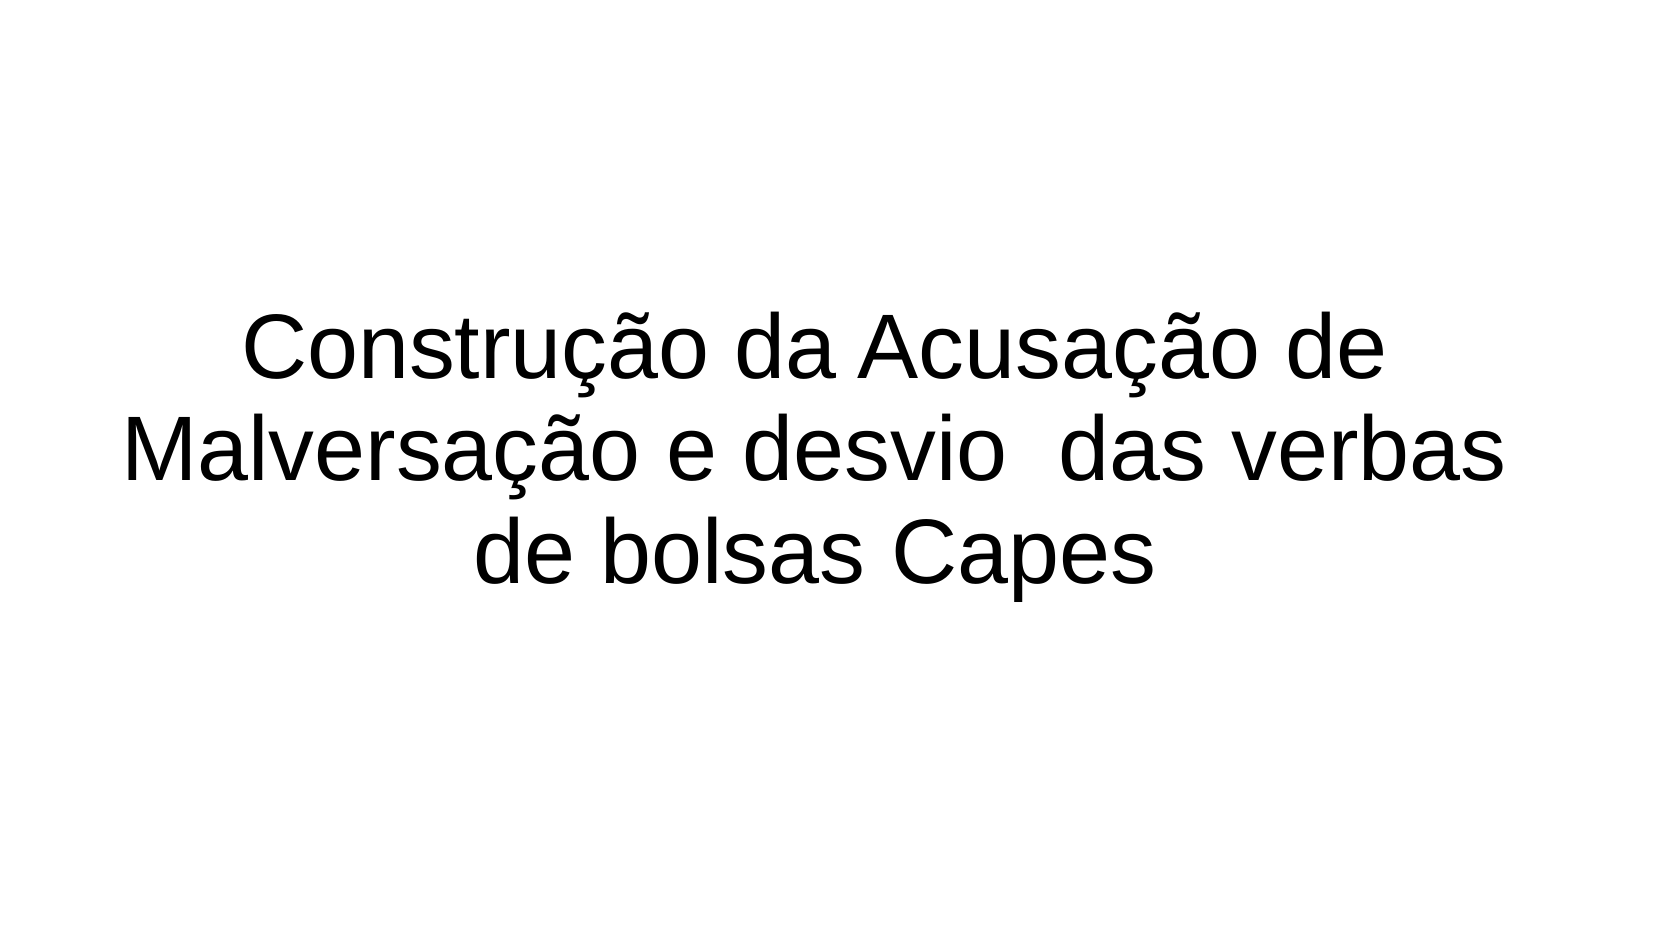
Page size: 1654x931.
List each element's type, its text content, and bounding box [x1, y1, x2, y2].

title Construção da Acusação de Malversação e desvio das verbas de bolsas Capes [70, 295, 1560, 603]
